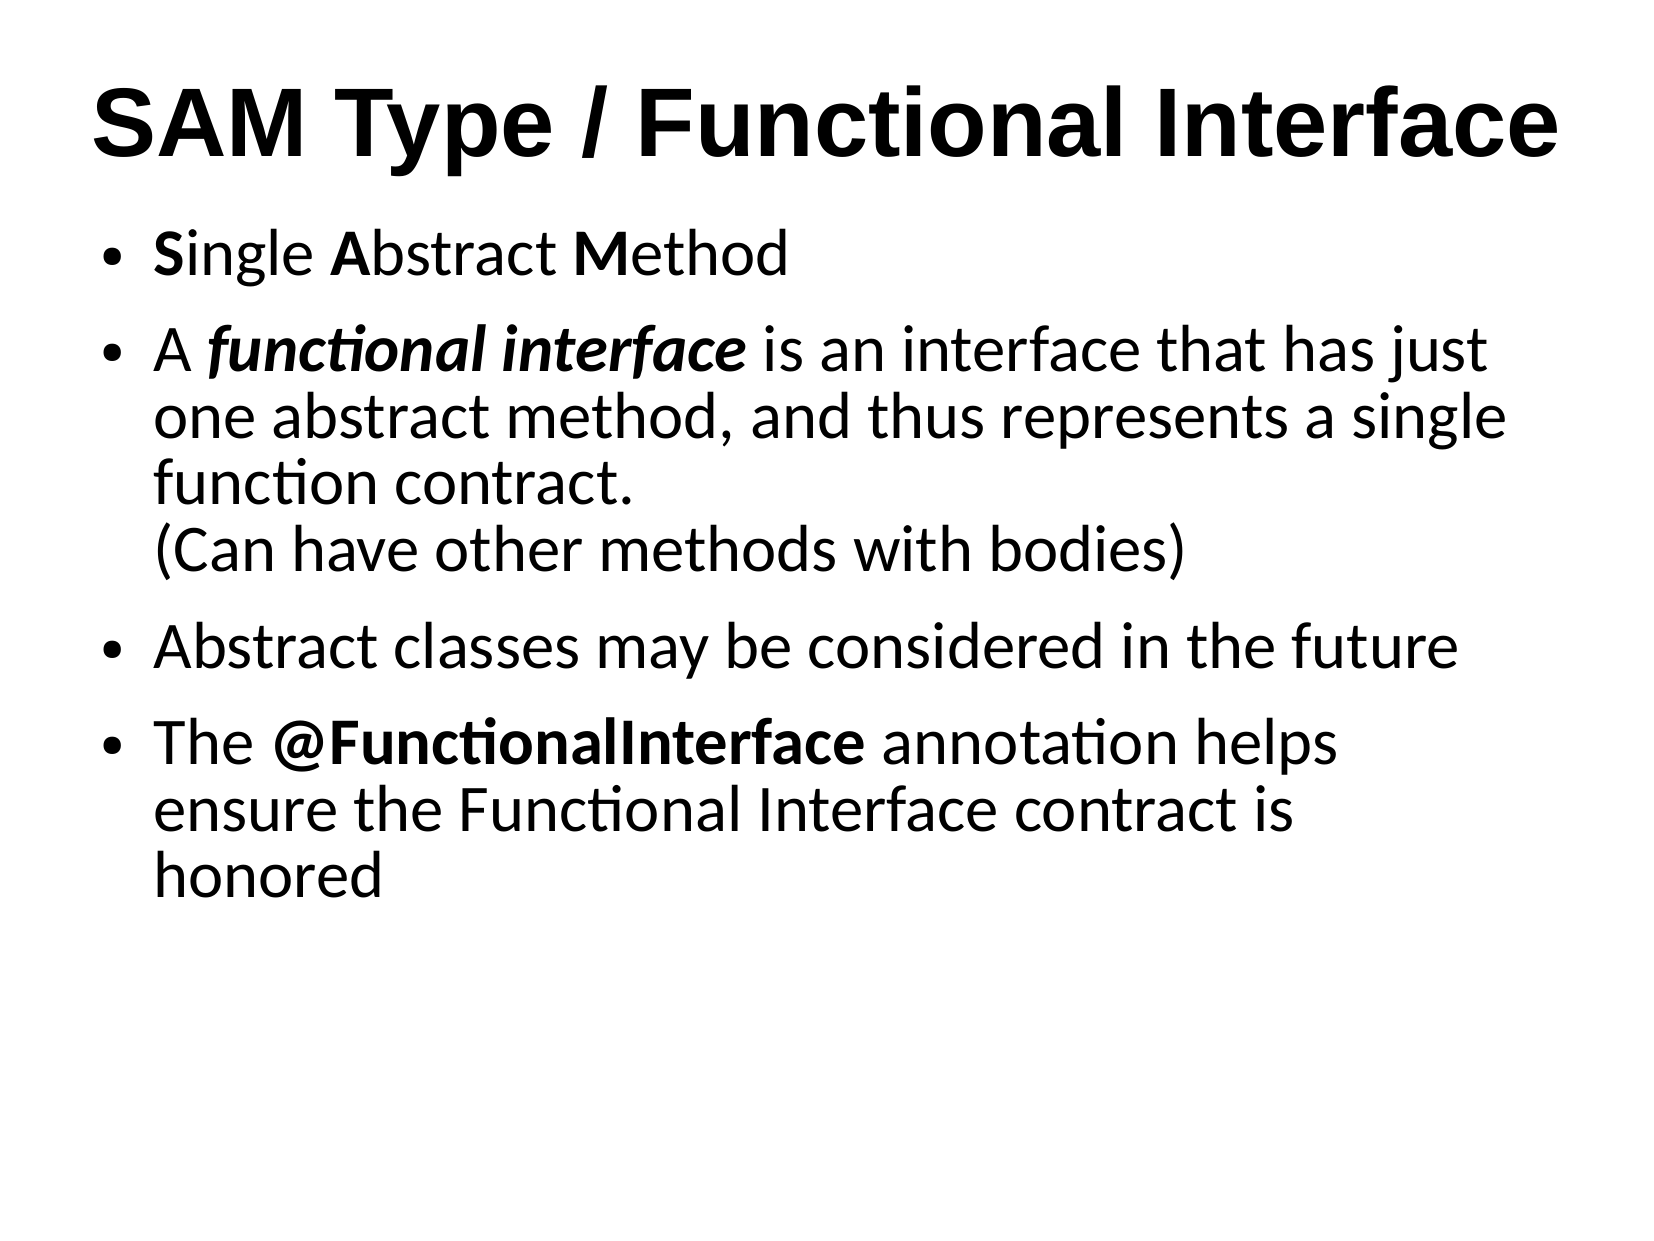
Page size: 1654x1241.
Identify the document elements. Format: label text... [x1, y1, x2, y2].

list Single Abstract Method A functional interface is an interface that has just one abstract method, and thus represents a single function contract. (Can have other methods with bodies) Abstract classes may be considered in the future The @FunctionalInterface annotation helps ensure the Functional Interface contract is honored [82, 225, 1538, 1186]
title SAM Type / Functional Interface [82, 49, 1571, 196]
